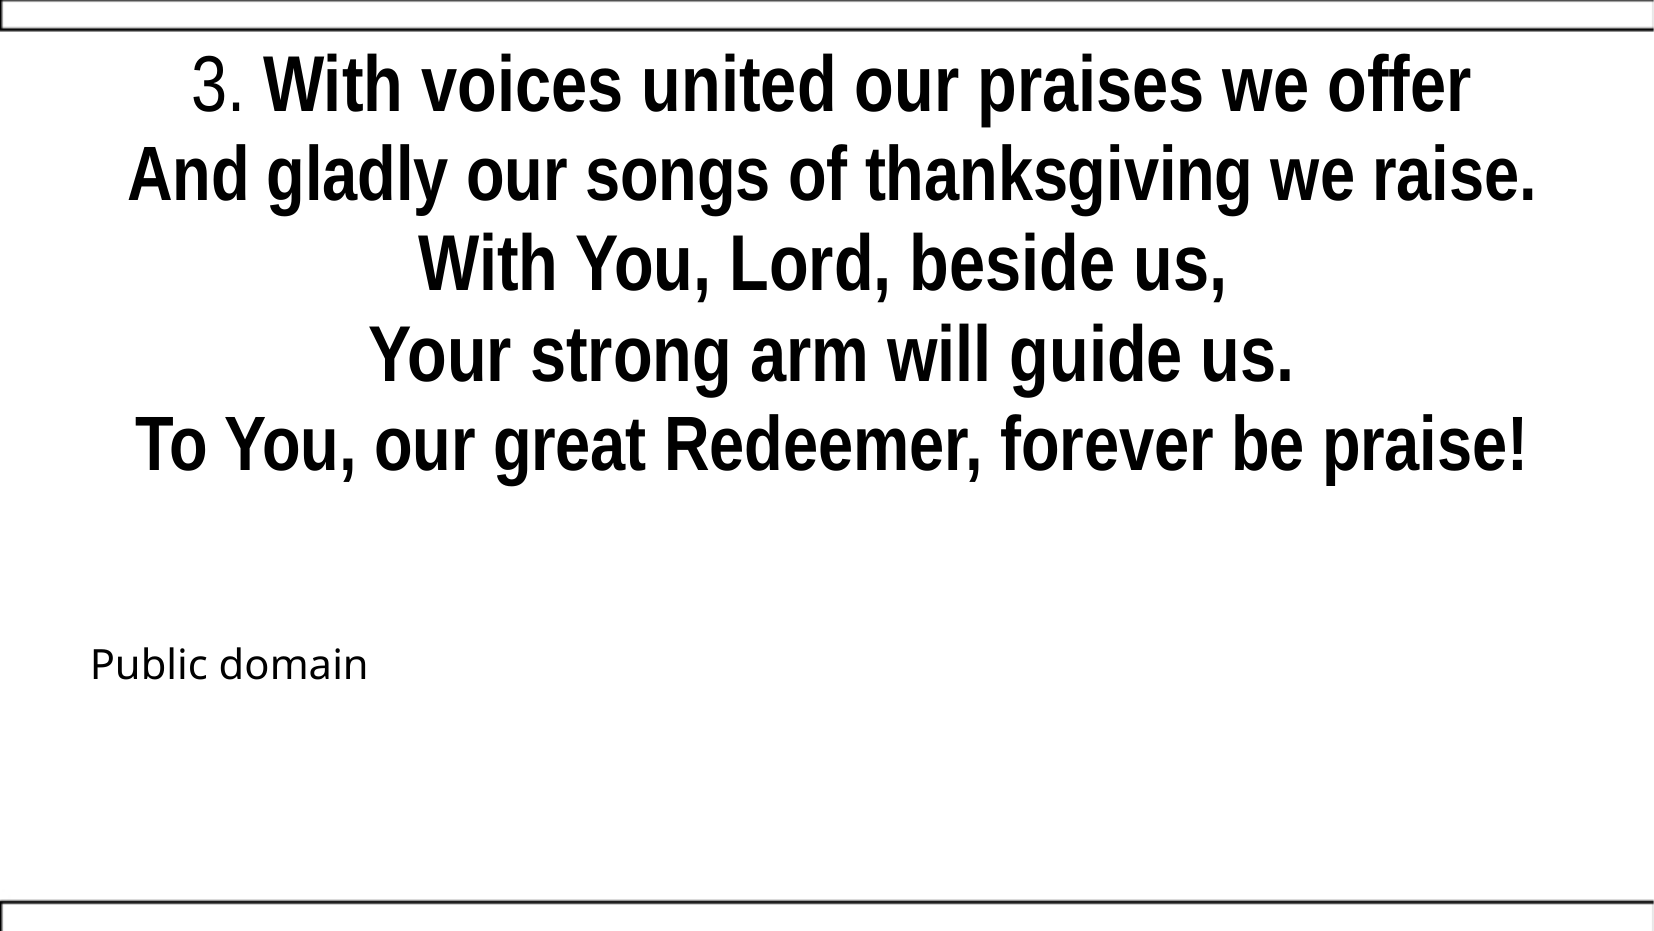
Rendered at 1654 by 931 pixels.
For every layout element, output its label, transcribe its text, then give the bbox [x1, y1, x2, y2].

picture [0, 0, 1654, 931]
text_box 3. With voices united our praises we offer And gladly our songs of thanksgiving we raise. With You, Lord, beside us, Your strong arm will guide us. To You, our great Redeemer, forever be praise! Public domain [75, 30, 1591, 754]
